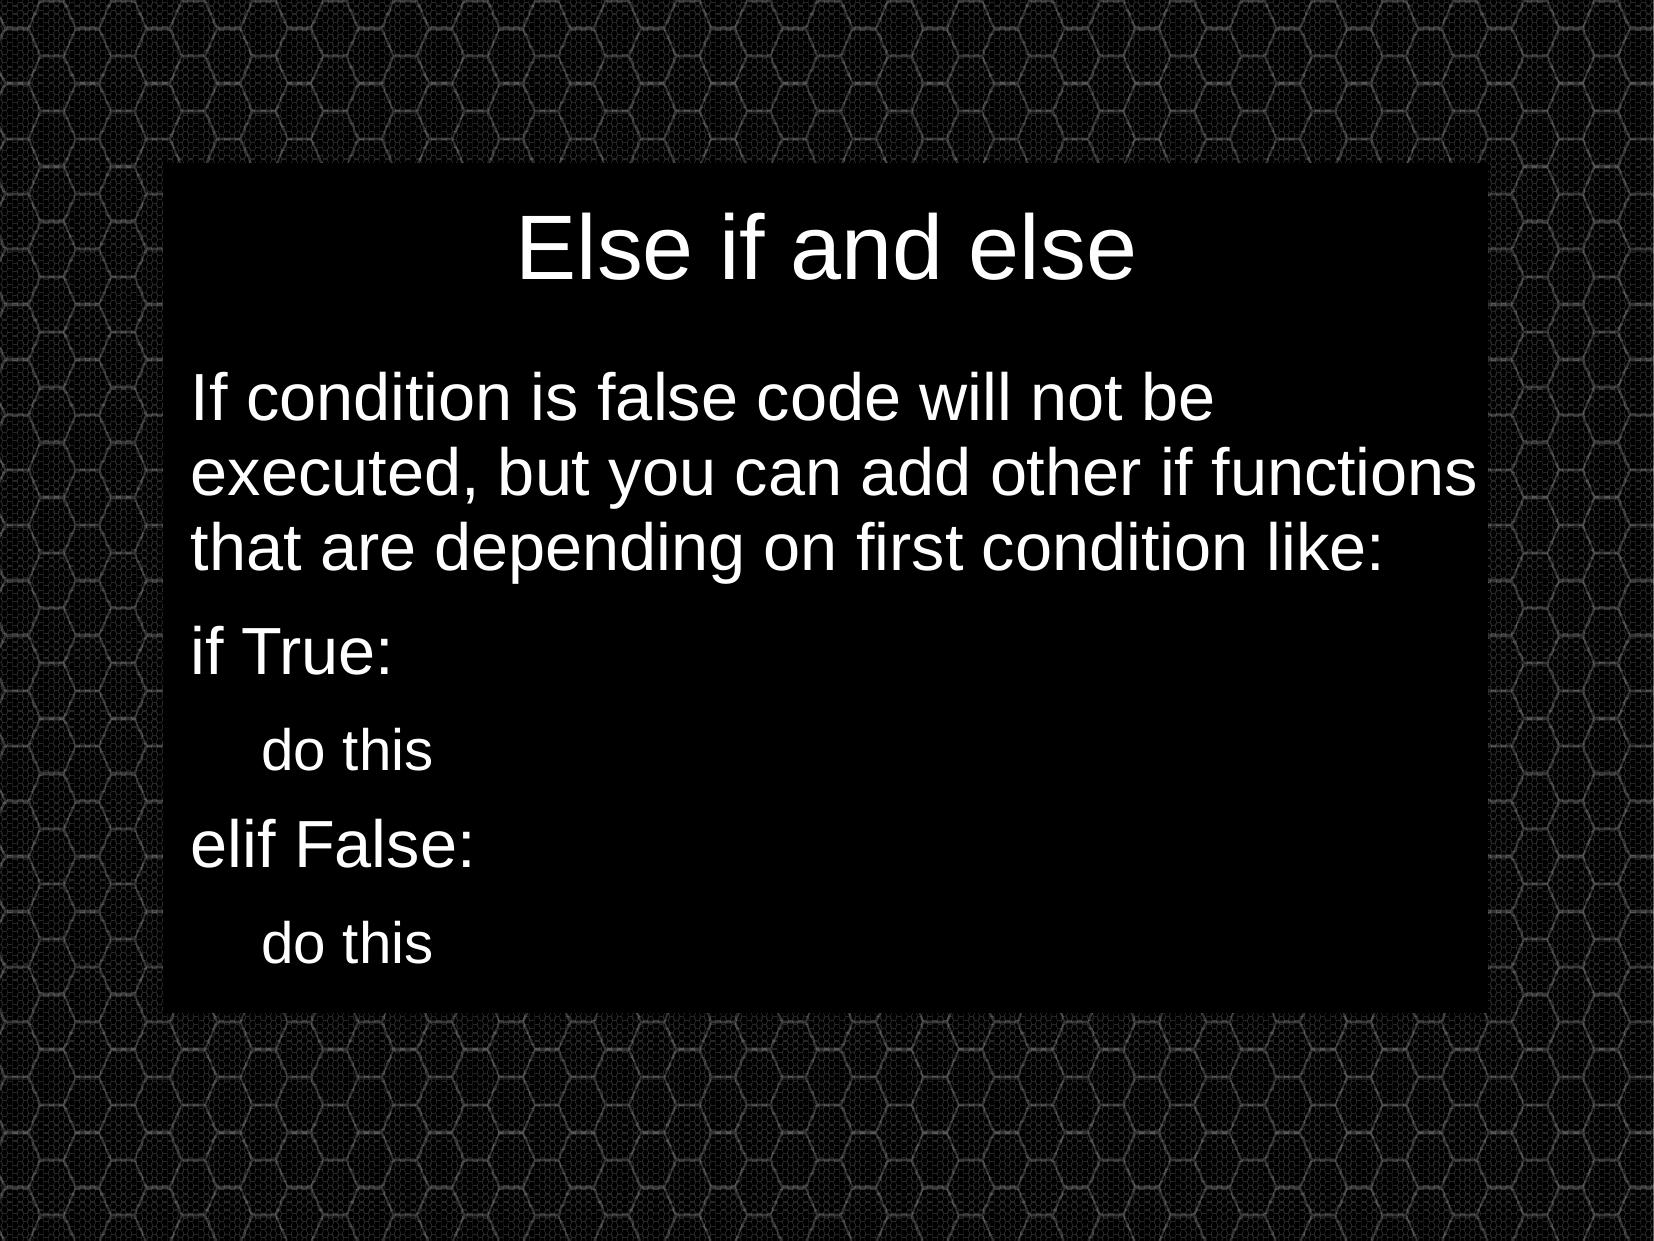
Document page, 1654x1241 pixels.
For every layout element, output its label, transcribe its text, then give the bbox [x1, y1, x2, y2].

list If condition is false code will not be executed, but you can add other if functions that are depending on first condition like: if True: do this elif False: do this [120, 360, 1501, 1010]
title Else if and else [82, 165, 1571, 331]
picture [0, 0, 1654, 1241]
